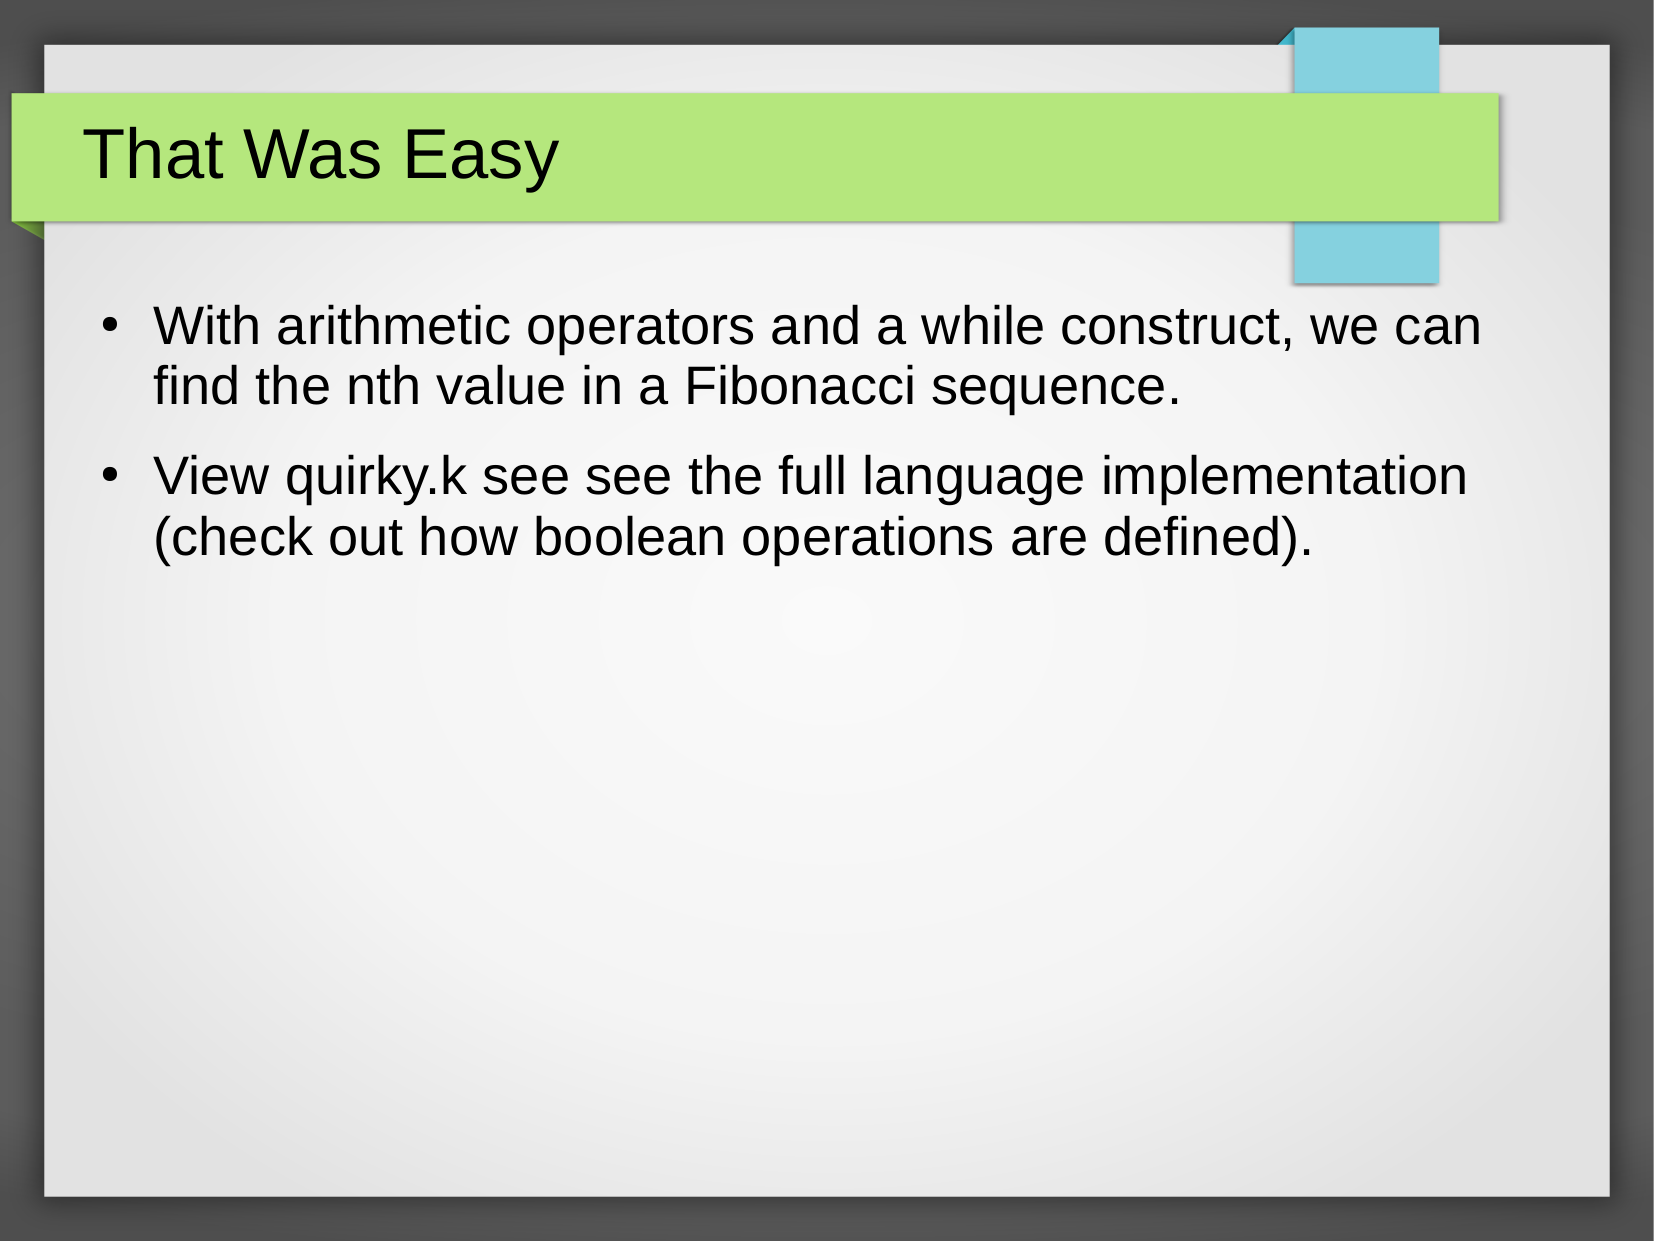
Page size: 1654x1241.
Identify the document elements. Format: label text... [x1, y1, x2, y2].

title That Was Easy [82, 94, 1264, 213]
list With arithmetic operators and a while construct, we can find the nth value in a Fibonacci sequence. View quirky.k see see the full language implementation (check out how boolean operations are defined). [82, 295, 1571, 1015]
picture [0, 0, 1654, 1241]
